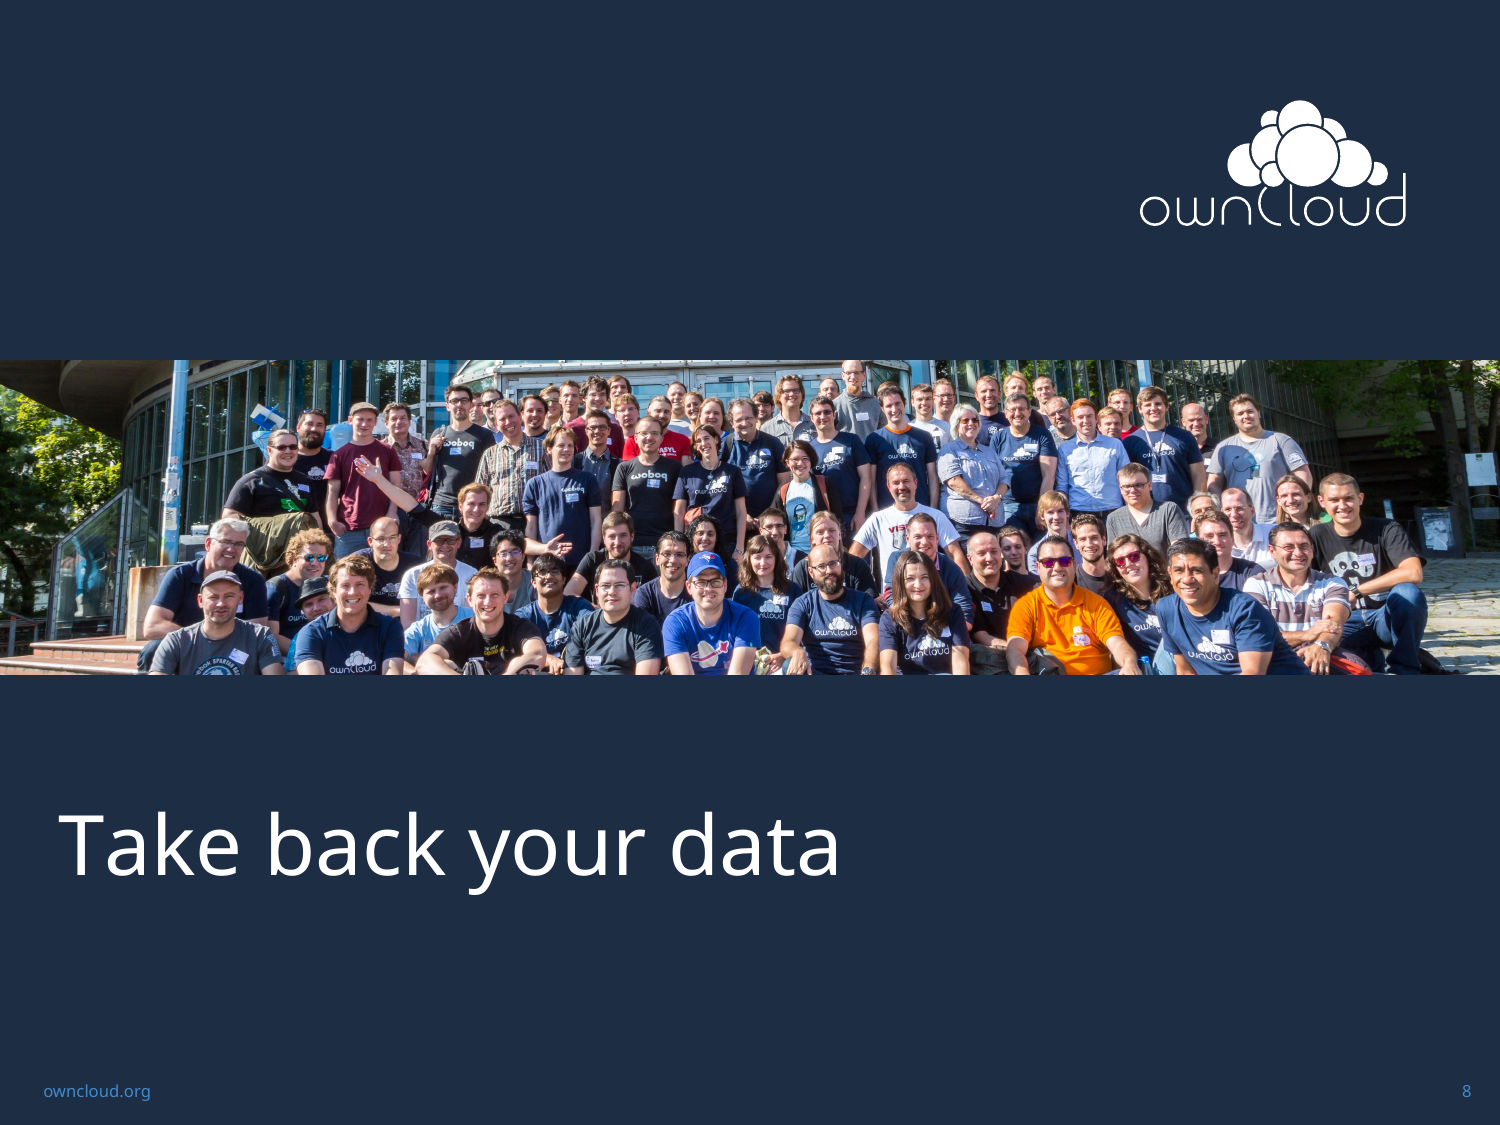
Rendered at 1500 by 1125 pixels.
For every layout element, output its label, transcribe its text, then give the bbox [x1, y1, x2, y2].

picture [0, 360, 1500, 675]
title Take back your data [58, 754, 1427, 942]
